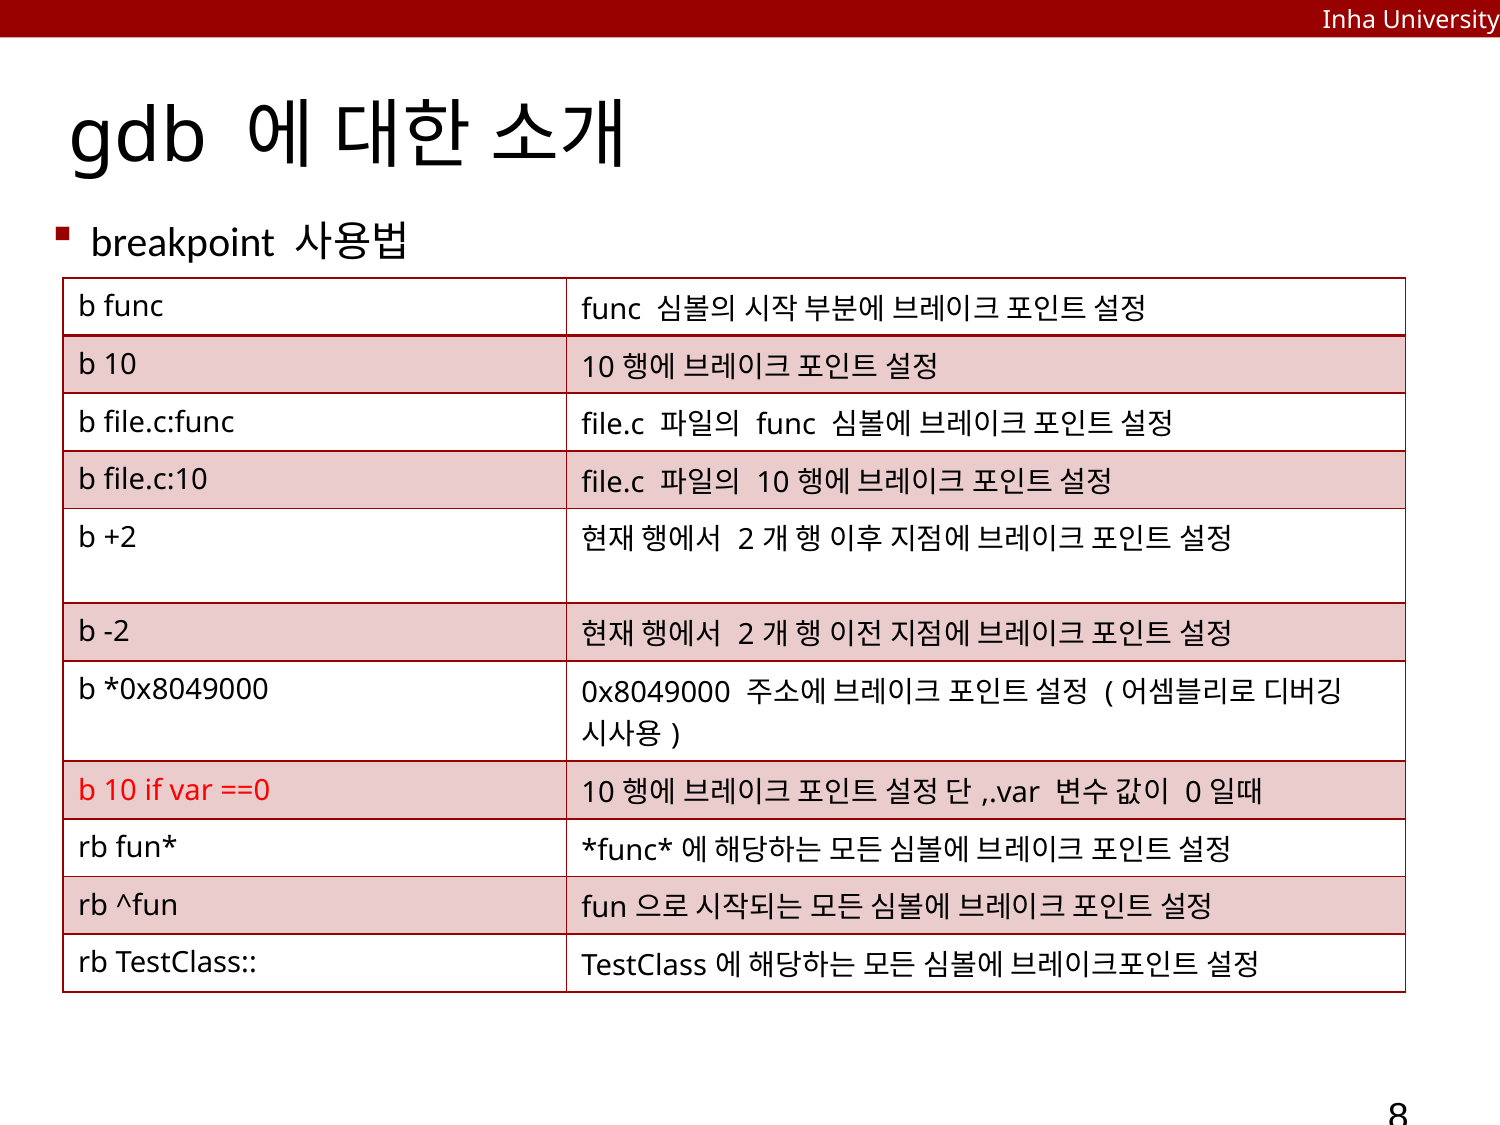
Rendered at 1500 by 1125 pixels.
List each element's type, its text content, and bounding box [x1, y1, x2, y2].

table_cell b -2 [64, 604, 566, 660]
table_cell b *0x8049000 [64, 662, 566, 760]
table_header b func [64, 279, 566, 334]
table_cell 0x8049000 주소에 브레이크 포인트 설정 (어셈블리로 디버깅 시사용) [567, 662, 1405, 760]
table_cell TestClass에 해당하는 모든 심볼에 브레이크포인트 설정 [567, 935, 1405, 991]
table_cell file.c 파일의 func 심볼에 브레이크 포인트 설정 [567, 394, 1405, 450]
table_cell 10행에 브레이크 포인트 설정 단,.var 변수 값이 0일때 [567, 762, 1405, 818]
table_cell b file.c:10 [64, 452, 566, 508]
table_cell rb fun* [64, 820, 566, 876]
table_cell file.c 파일의 10행에 브레이크 포인트 설정 [567, 452, 1405, 508]
table_cell b file.c:func [64, 394, 566, 450]
table_cell fun으로 시작되는 모든 심볼에 브레이크 포인트 설정 [567, 877, 1405, 933]
table_cell 10행에 브레이크 포인트 설정 [567, 337, 1405, 392]
table_cell 현재 행에서 2개 행 이후 지점에 브레이크 포인트 설정 [567, 509, 1405, 602]
table_cell rb TestClass:: [64, 935, 566, 991]
title gdb 에 대한 소개 [62, 41, 1438, 221]
table_cell rb ^fun [64, 877, 566, 933]
text_box breakpoint 사용법 [0, 208, 618, 1029]
table_cell *func*에 해당하는 모든 심볼에 브레이크 포인트 설정 [567, 820, 1405, 876]
table_cell b 10 if var ==0 [64, 762, 566, 818]
table_cell b 10 [64, 337, 566, 392]
text_box [0, 0, 1500, 38]
table_cell 현재 행에서 2개 행 이전 지점에 브레이크 포인트 설정 [567, 604, 1405, 660]
table_cell b +2 [64, 509, 566, 602]
text_box Inha University [1322, 3, 1500, 33]
table_header func 심볼의 시작 부분에 브레이크 포인트 설정 [567, 279, 1405, 334]
